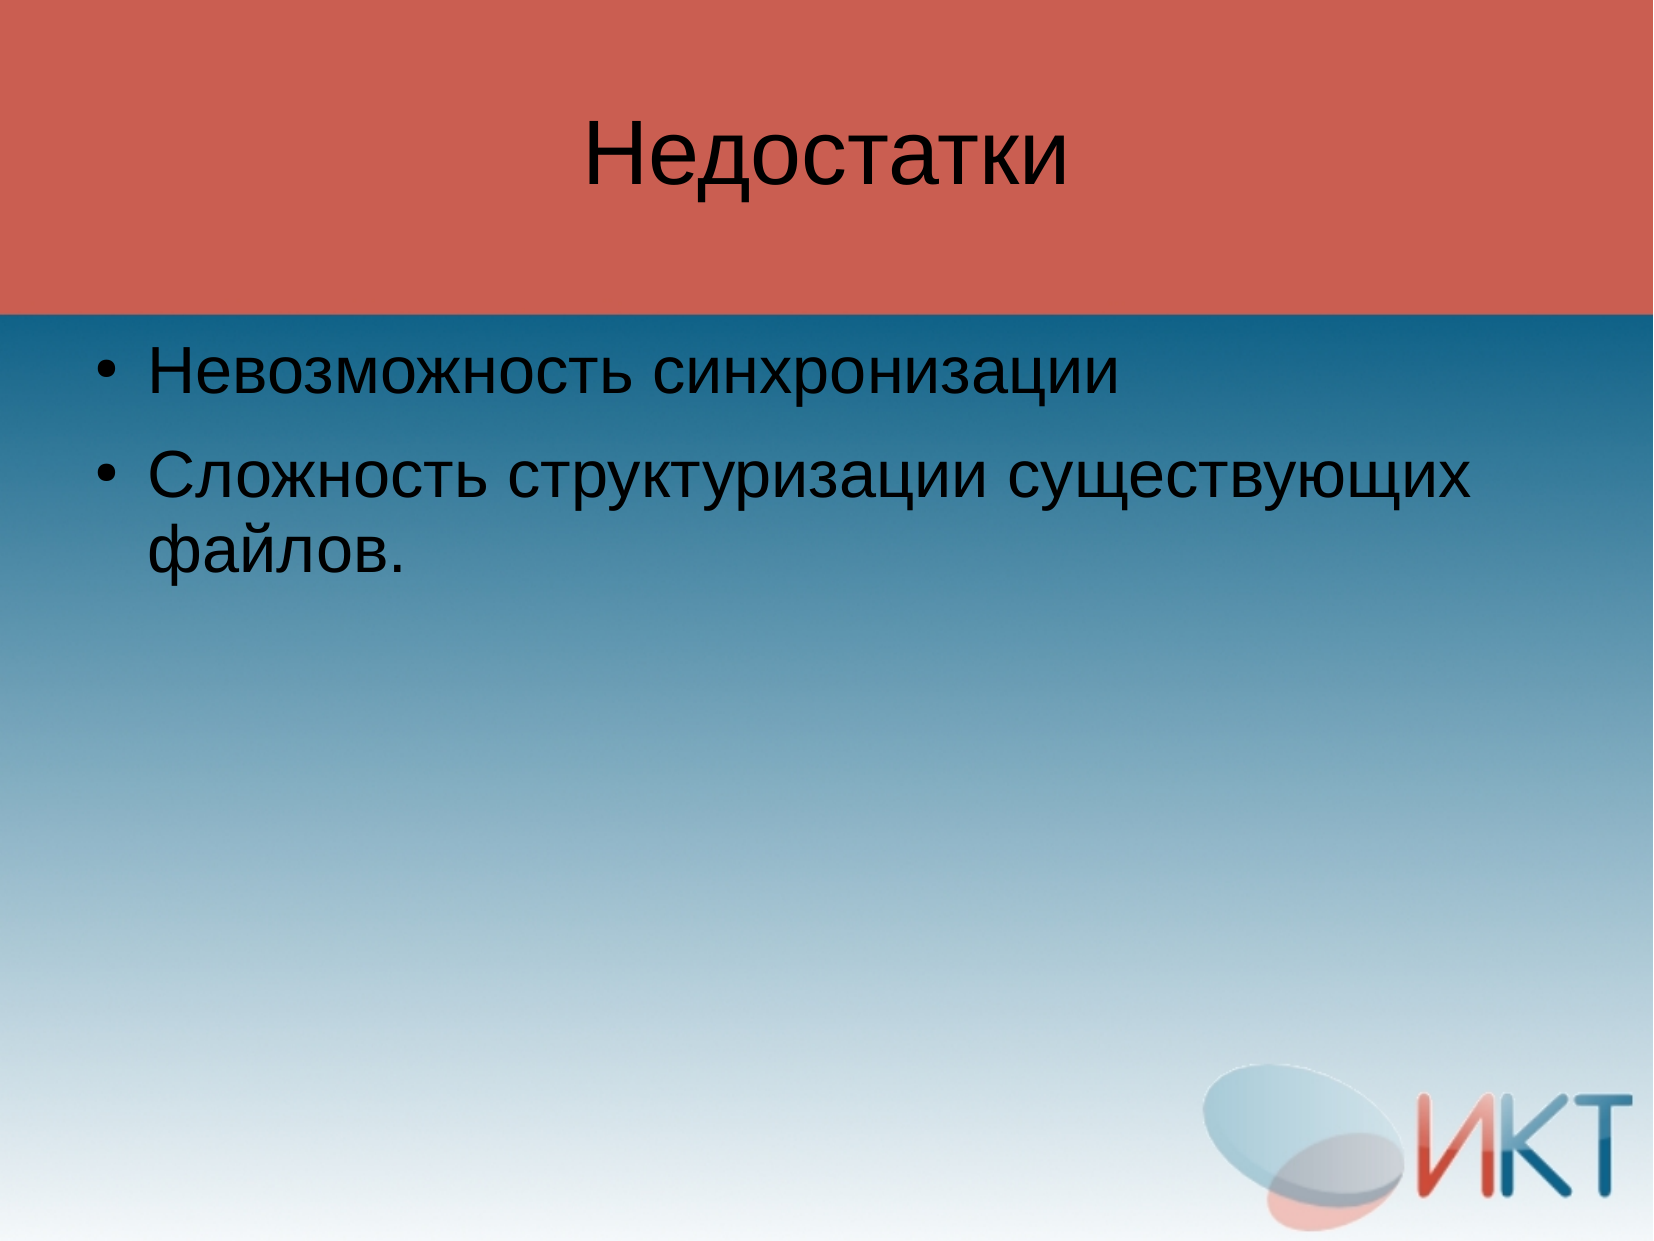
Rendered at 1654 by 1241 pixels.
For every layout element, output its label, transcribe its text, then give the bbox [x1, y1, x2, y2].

title Недостатки [82, 49, 1571, 257]
picture [0, 0, 1653, 1241]
list Невозможность синхронизации Сложность структуризации существующих файлов. [76, 333, 1565, 1152]
